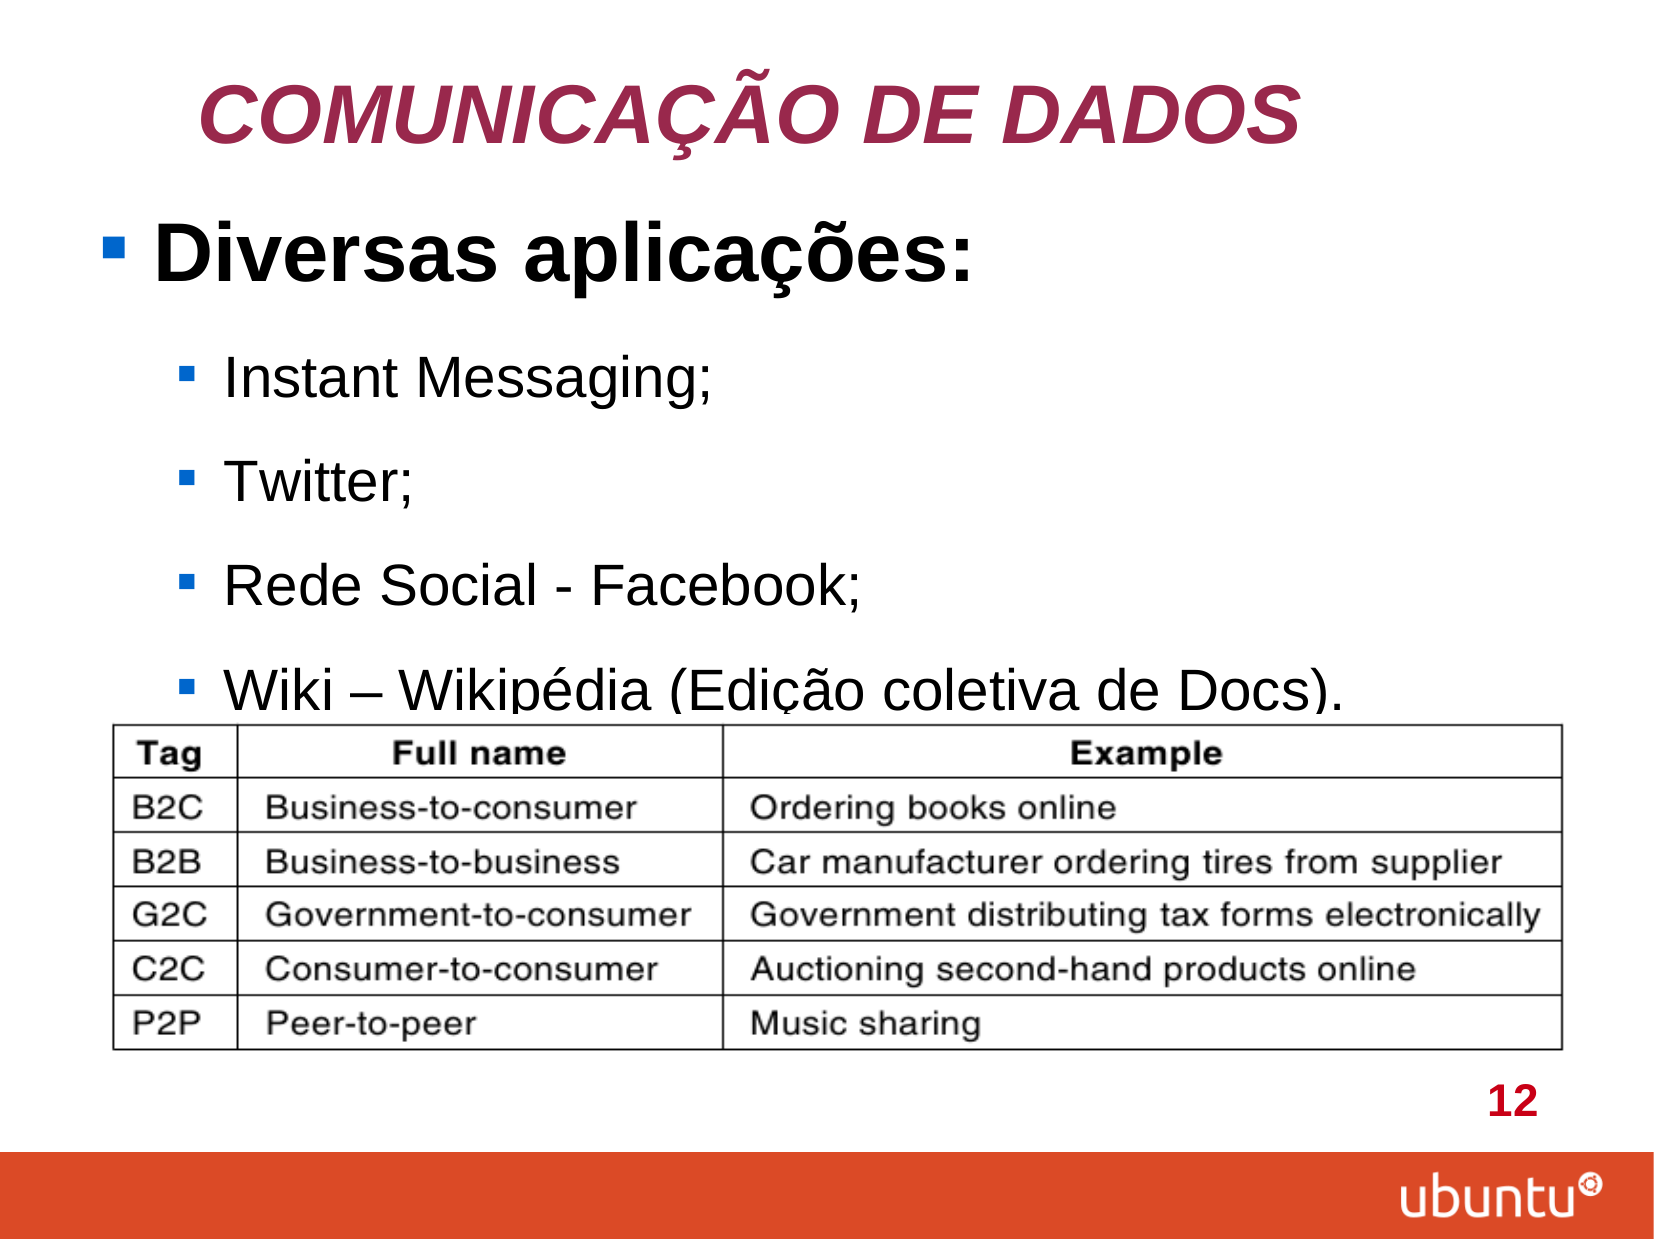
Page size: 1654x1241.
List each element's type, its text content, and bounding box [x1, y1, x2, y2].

picture [0, 1152, 1654, 1239]
picture [88, 714, 1573, 1063]
list Diversas aplicações: Instant Messaging; Twitter; Rede Social - Facebook; Wiki – Wikipédia (Edição coletiva de Docs). [82, 183, 1571, 827]
title COMUNICAÇÃO DE DADOS [5, 7, 1495, 200]
text_box <number> [1473, 1063, 1654, 1134]
